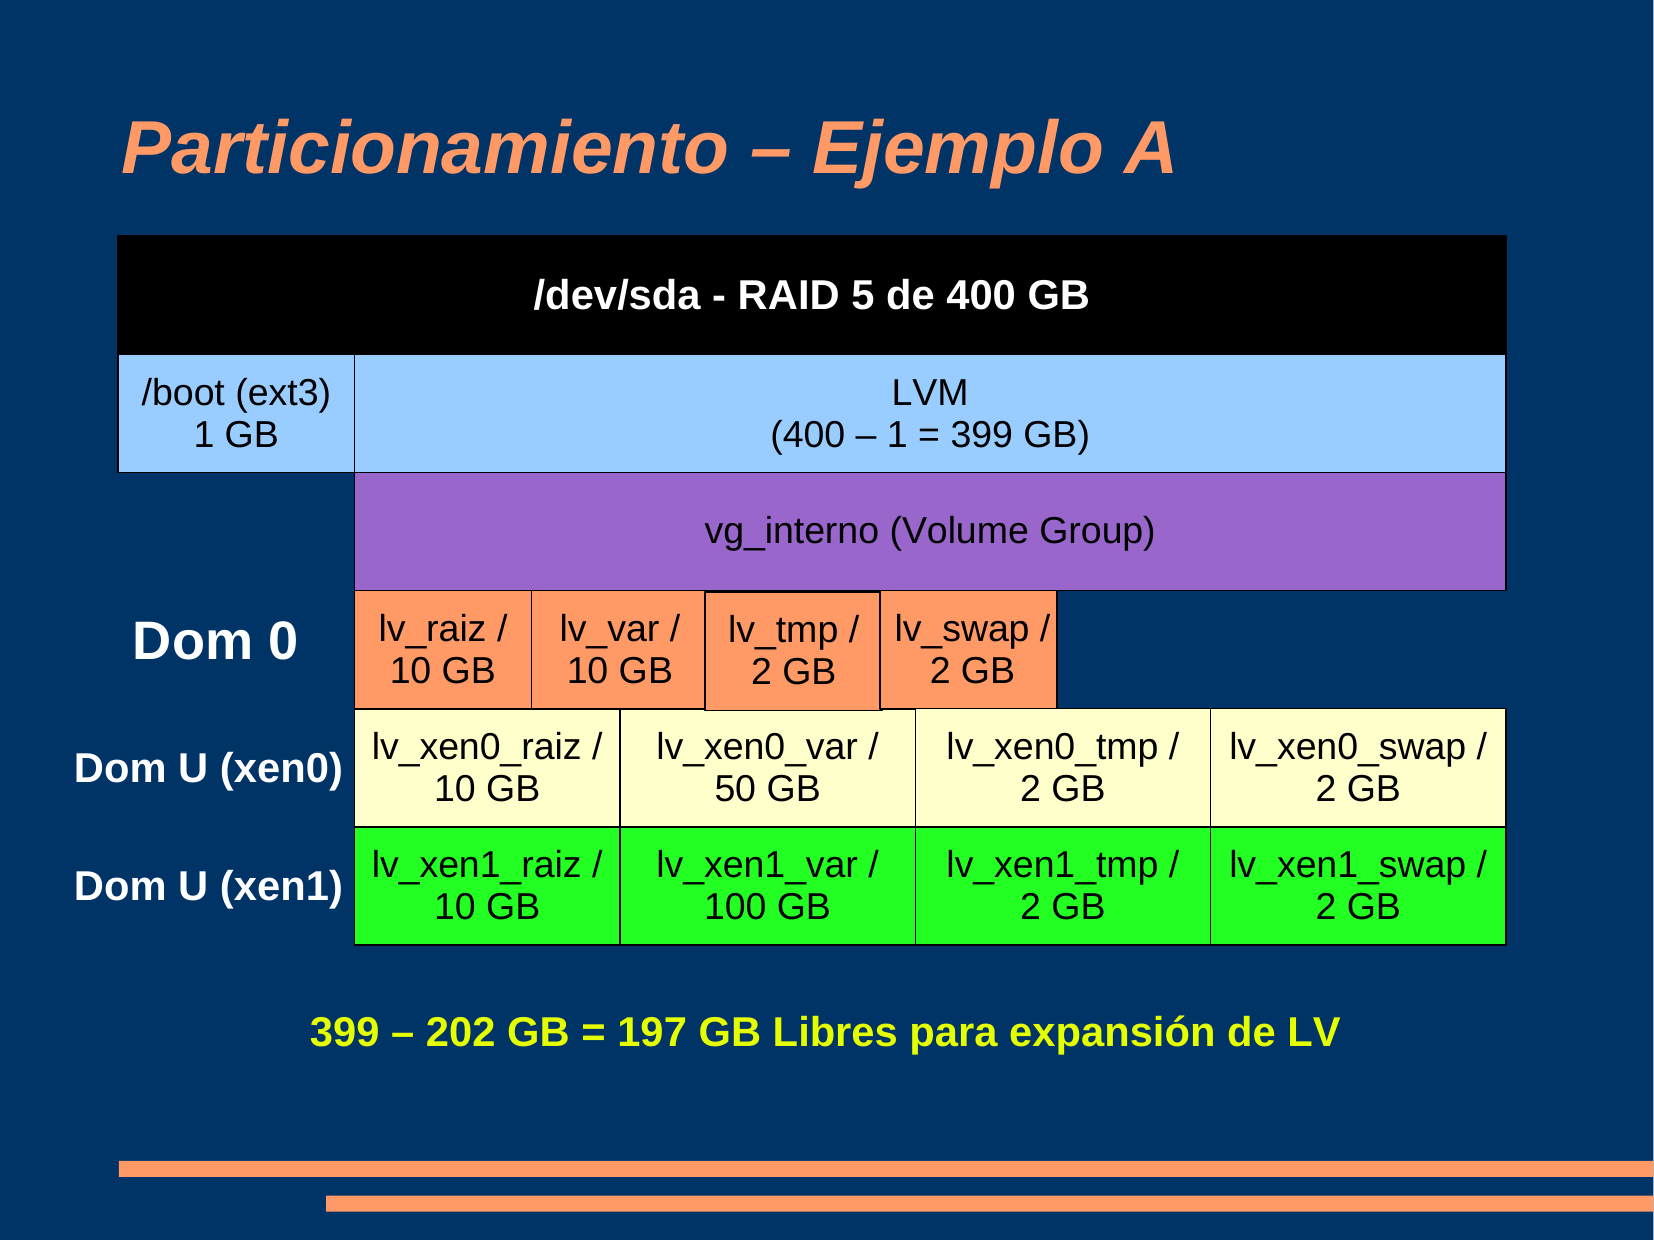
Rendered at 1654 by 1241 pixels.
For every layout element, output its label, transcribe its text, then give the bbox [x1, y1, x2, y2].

text_box lv_xen0_var / 50 GB [620, 709, 915, 826]
text_box /dev/sda - RAID 5 de 400 GB [118, 236, 1506, 355]
text_box lv_var / 10 GB [531, 590, 709, 709]
text_box lv_xen1_tmp / 2 GB [915, 826, 1210, 946]
text_box LVM (400 – 1 = 399 GB)‏ [354, 355, 1506, 472]
text_box 399 – 202 GB = 197 GB Libres para expansión de LV [295, 1001, 1357, 1064]
text_box vg_interno (Volume Group)‏ [354, 472, 1506, 591]
title Particionamiento – Ejemplo A [121, 46, 1534, 254]
text_box lv_xen0_raiz / 10 GB [354, 709, 620, 826]
text_box Dom U (xen1)‏ [59, 856, 414, 918]
text_box lv_xen1_swap / 2 GB [1210, 826, 1506, 946]
text_box Dom U (xen0)‏ [59, 738, 414, 800]
text_box lv_tmp / 2 GB [705, 592, 883, 711]
text_box lv_xen0_swap / 2 GB [1210, 708, 1506, 826]
text_box lv_xen1_raiz / 10 GB [354, 826, 620, 946]
text_box lv_xen0_tmp / 2 GB [915, 708, 1210, 826]
text_box /boot (ext3)‏ 1 GB [118, 355, 354, 473]
text_box lv_raiz / 10 GB [354, 590, 531, 709]
text_box lv_xen1_var / 100 GB [620, 826, 915, 946]
text_box lv_swap / 2 GB [879, 590, 1057, 709]
text_box Dom 0 [118, 603, 325, 680]
